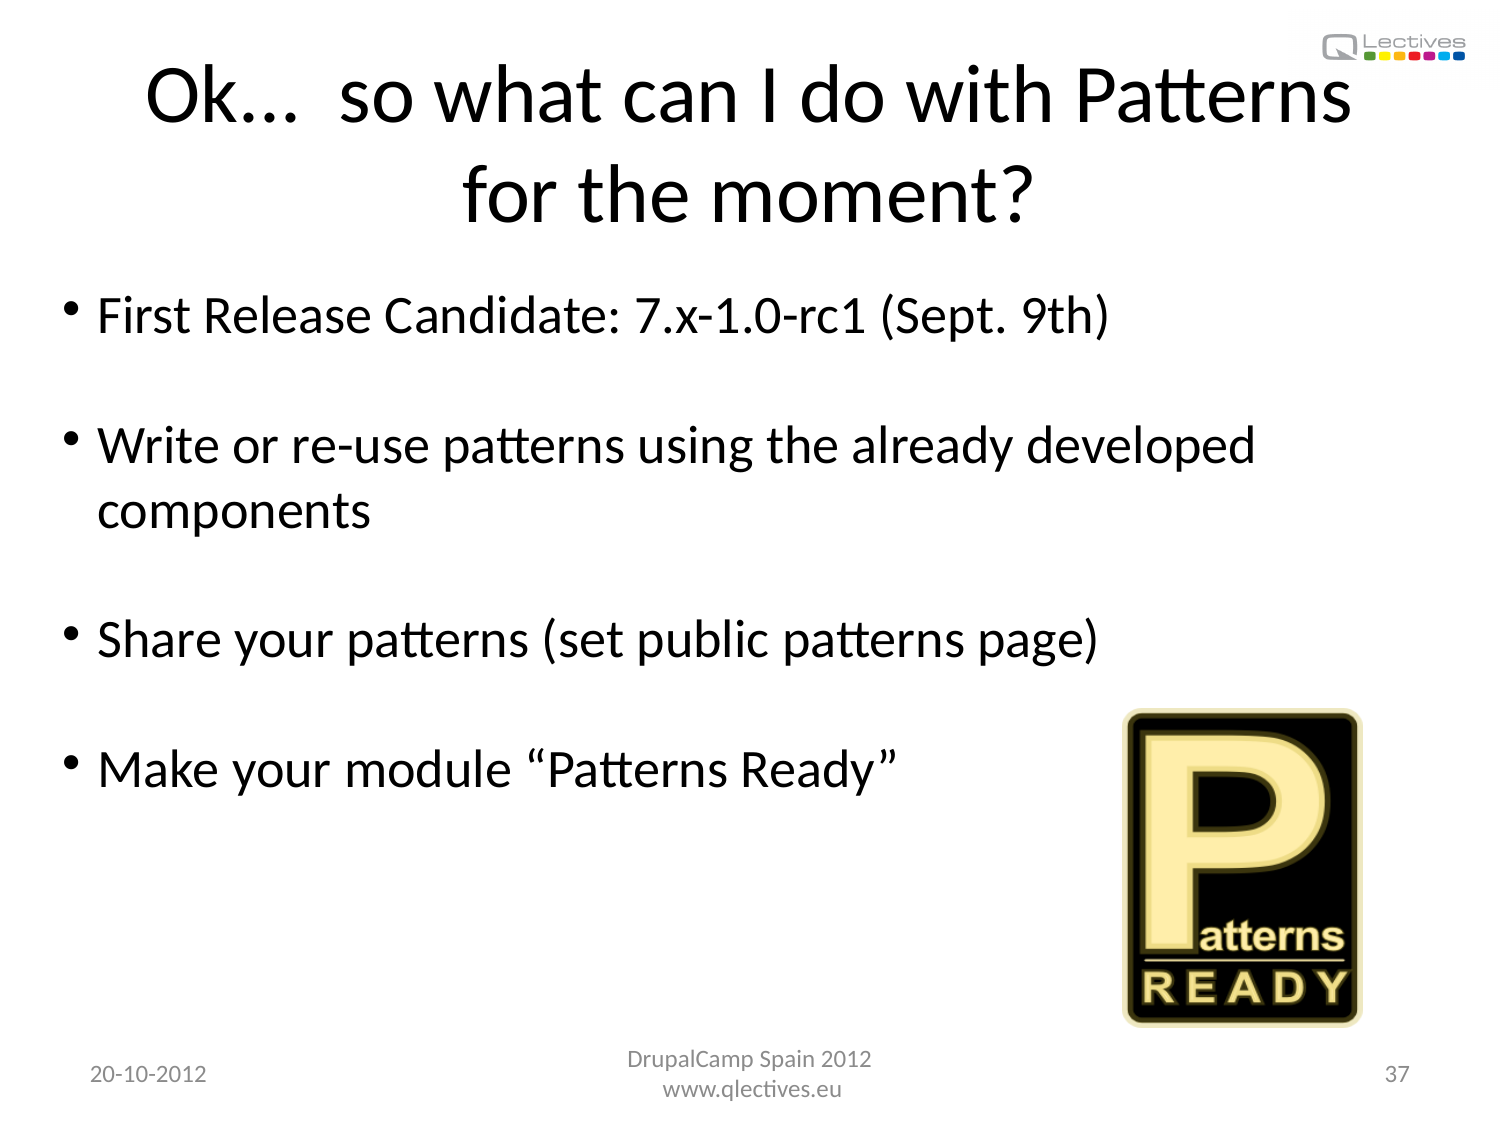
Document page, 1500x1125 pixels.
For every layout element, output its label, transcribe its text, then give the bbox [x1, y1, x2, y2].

picture [1288, 9, 1500, 90]
text_box First Release Candidate: 7.x-1.0-rc1 (Sept. 9th) Write or re-use patterns using the already developed components Share your patterns (set public patterns page) Make your module “Patterns Ready” [47, 271, 1410, 1014]
picture [1122, 708, 1363, 1028]
text_box <number> [1074, 1042, 1425, 1103]
text_box 20-10-2012 [74, 1042, 425, 1103]
text_box Ok... so what can I do with Patterns for the moment? [75, 45, 1425, 233]
text_box DrupalCamp Spain 2012 www.qlectives.eu [512, 1042, 988, 1103]
